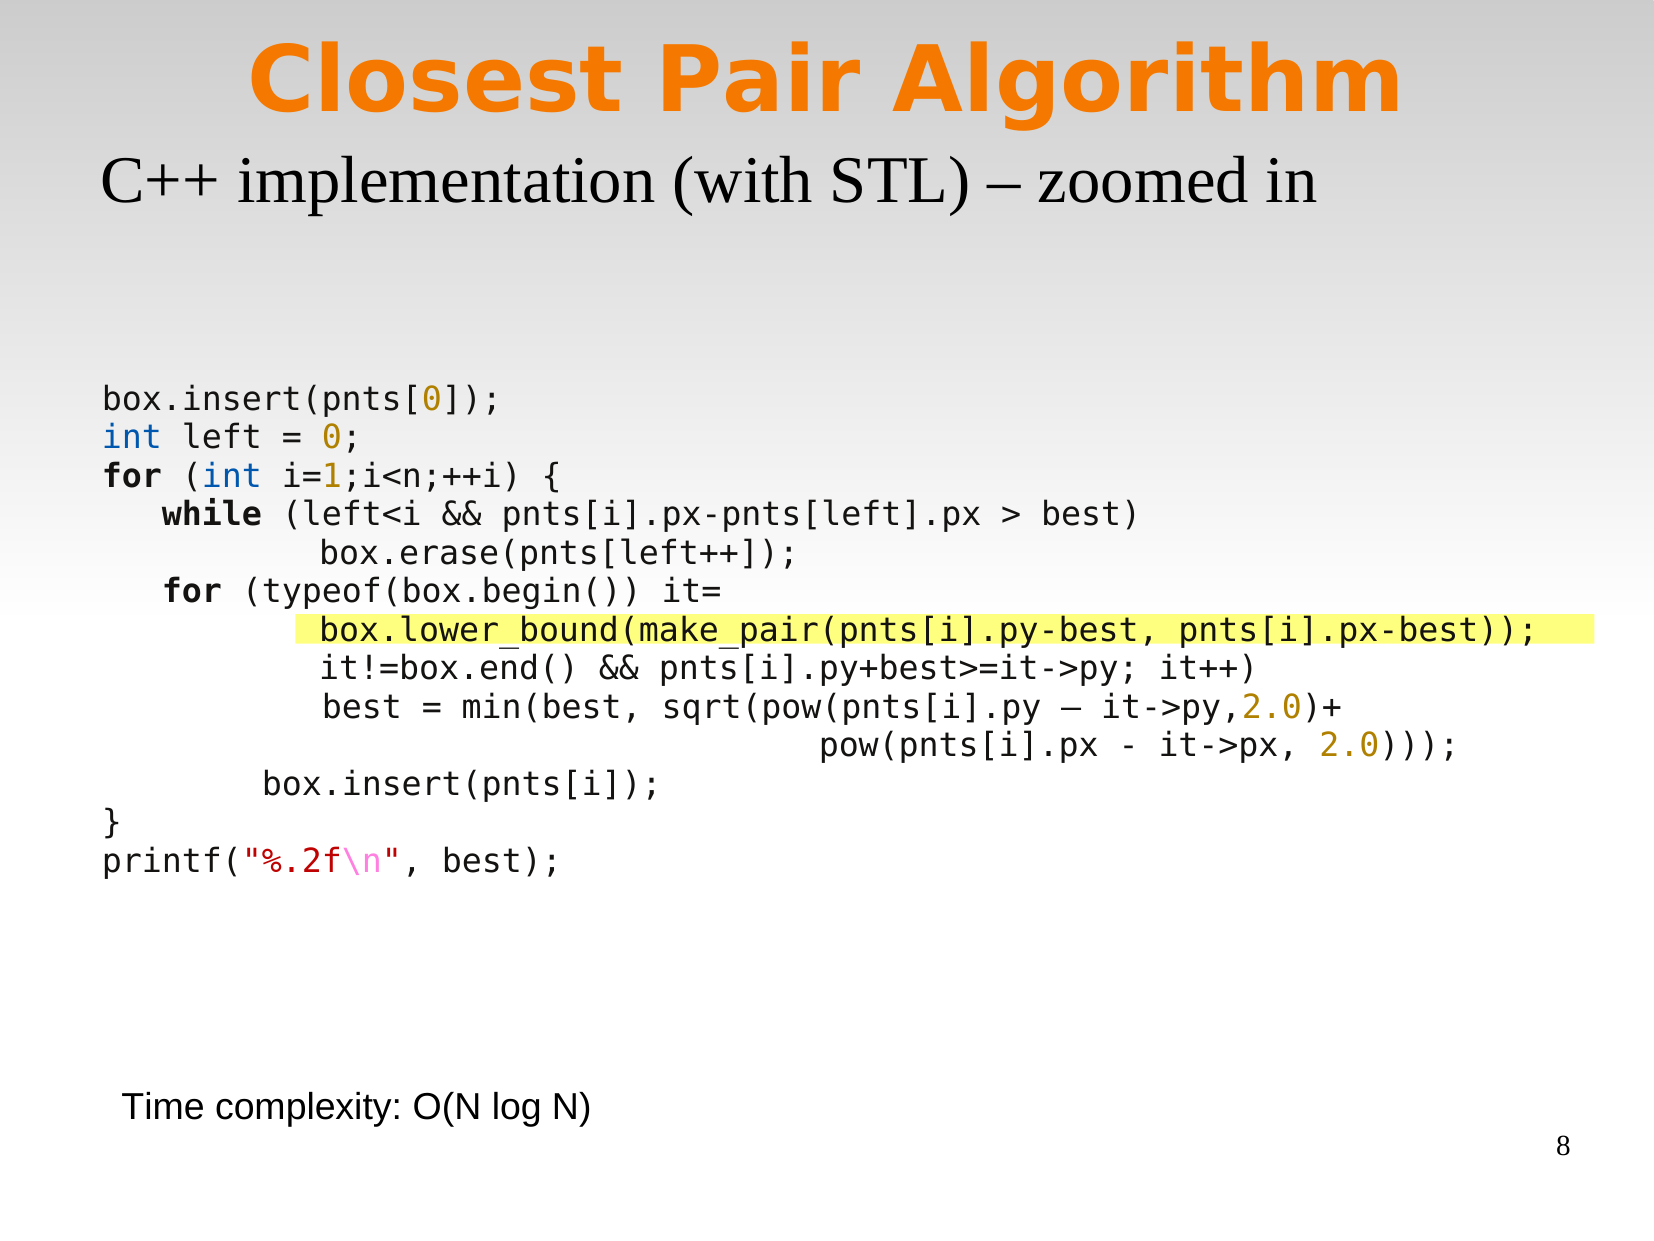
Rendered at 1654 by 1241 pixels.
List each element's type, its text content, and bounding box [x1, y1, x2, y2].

list C++ implementation (with STL) – zoomed in [82, 142, 1571, 237]
title Closest Pair Algorithm [82, 0, 1571, 142]
text_box Time complexity: O(N log N) [109, 1080, 604, 1132]
text_box box.insert(pnts[0]); int left = 0; for (int i=1;i<n;++i) { while (left<i && pnts[i].px-pnts[left].px > best) box.erase(pnts[left++]); for (typeof(box.begin()) it= box.lower_bound(make_pair(pnts[i].py-best, pnts[i].px-best)); it!=box.end() && pnts[i].py+best>=it->py; it++) best = min(best, sqrt(pow(pnts[i].py – it->py,2.0)+ pow(pnts[i].px - it->px, 2.0))); box.insert(pnts[i]); } printf("%.2f\n", best); [29, 372, 1607, 888]
